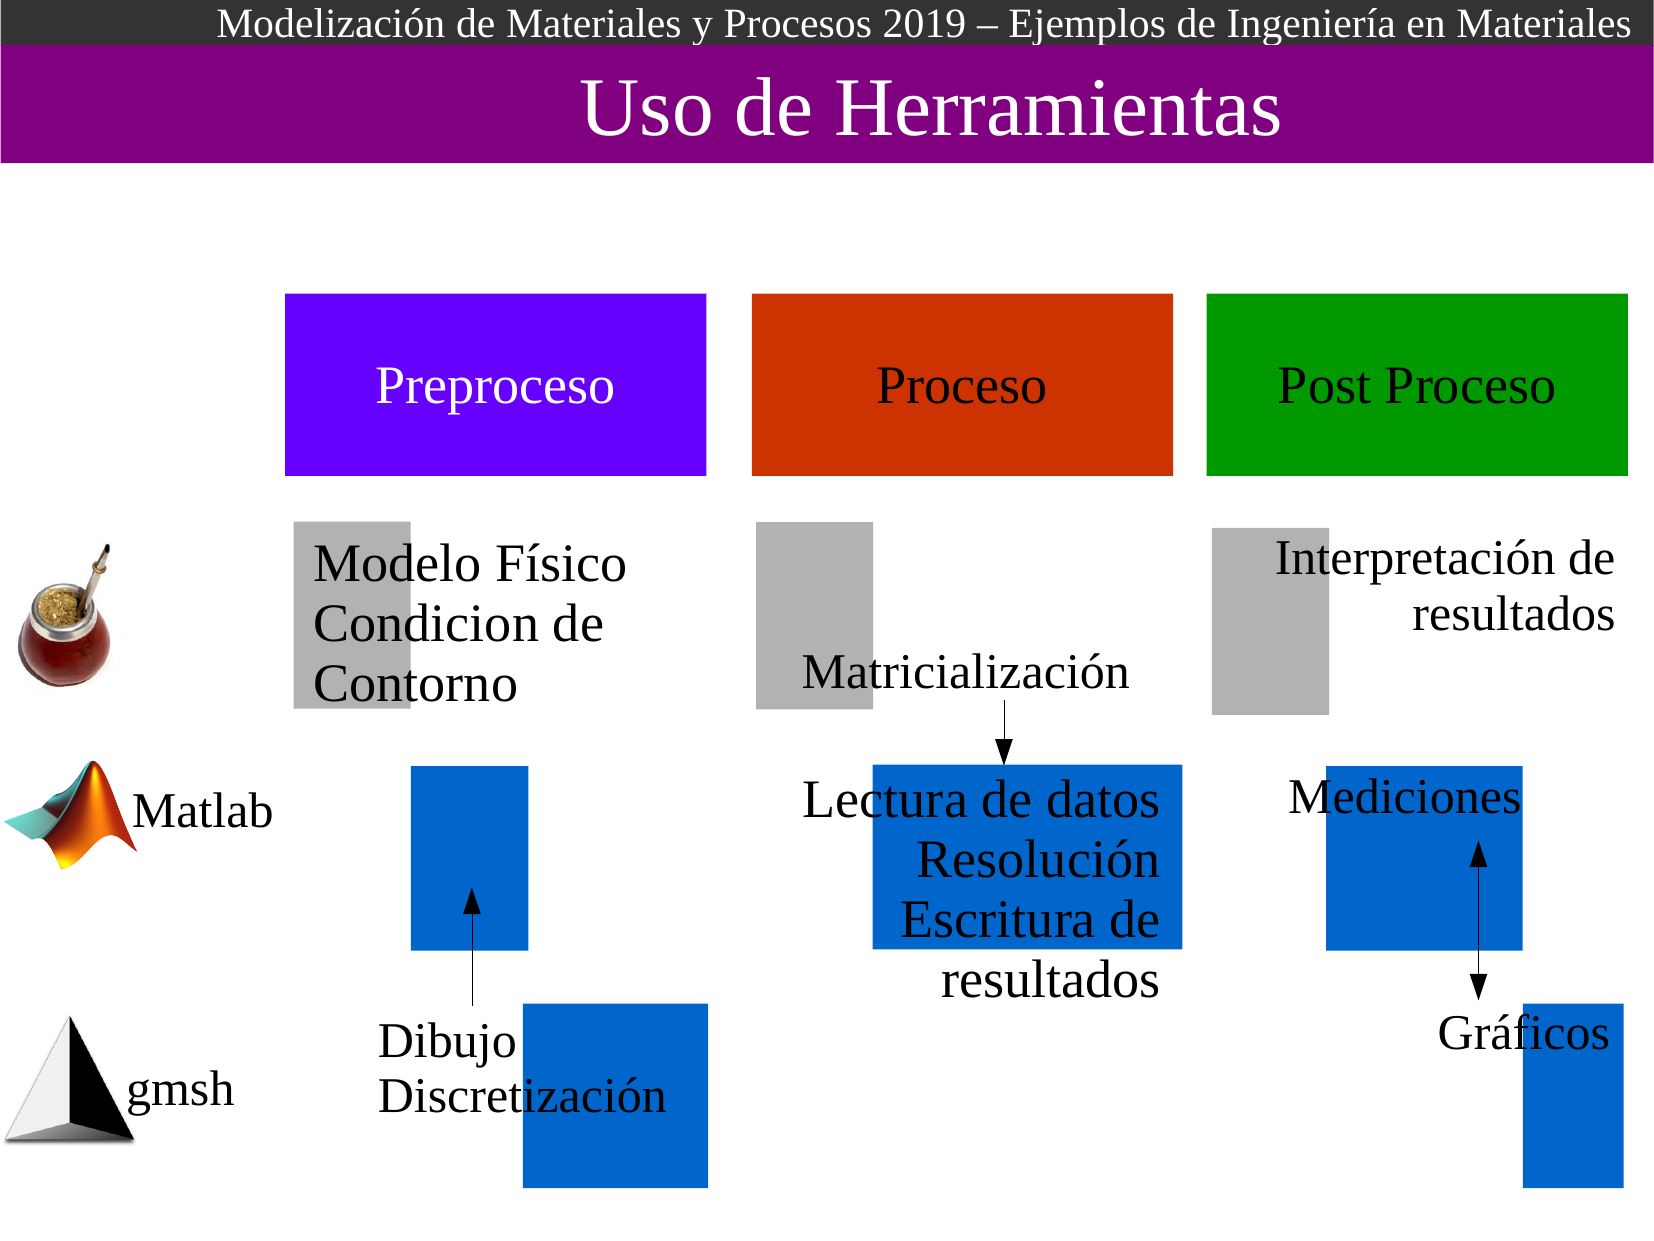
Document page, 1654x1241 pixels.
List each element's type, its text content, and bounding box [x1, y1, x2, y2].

text_box Interpretación de resultados [1194, 530, 1616, 642]
text_box [1326, 766, 1523, 951]
text_box Proceso [751, 293, 1174, 476]
picture [12, 531, 129, 697]
text_box Modelo Físico Condicion de Contorno [298, 525, 757, 722]
text_box [1522, 1003, 1624, 1189]
text_box gmsh [111, 1053, 283, 1124]
picture [0, 1002, 147, 1156]
text_box [756, 522, 874, 710]
text_box [1211, 642, 1330, 715]
text_box Post Proceso [1206, 293, 1628, 476]
text_box Lectura de datos Resolución Escritura de resultados [689, 762, 1176, 1019]
text_box [293, 521, 411, 709]
text_box Matricialización [786, 643, 1146, 700]
text_box [522, 1181, 709, 1189]
text_box [410, 766, 529, 951]
text_box Dibujo Discretización [377, 1012, 739, 1181]
text_box Gráficos [1096, 1005, 1611, 1062]
text_box [1176, 764, 1183, 950]
text_box Mediciones [1274, 768, 1522, 825]
picture [3, 760, 138, 870]
text_box Uso de Herramientas [230, 53, 1634, 168]
text_box [522, 1003, 689, 1012]
text_box Matlab [138, 775, 289, 847]
text_box Preproceso [285, 293, 707, 476]
